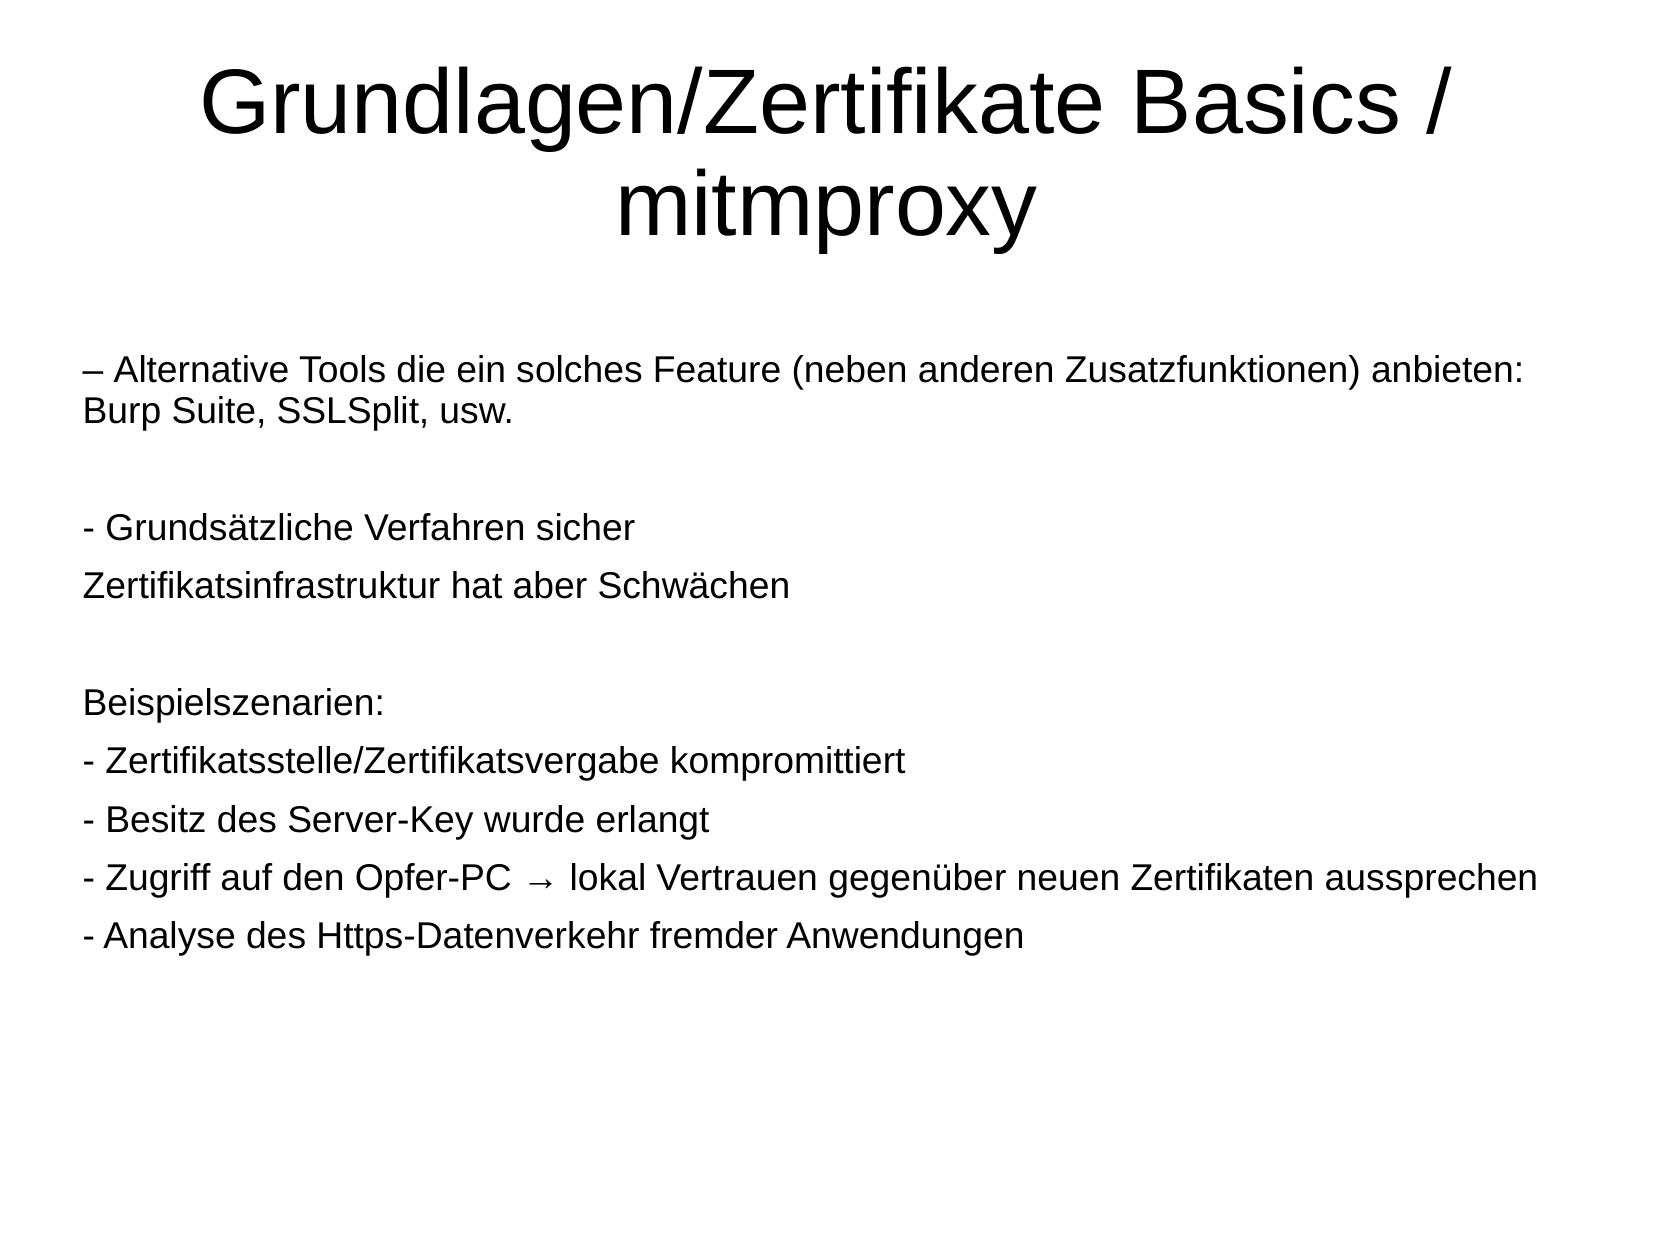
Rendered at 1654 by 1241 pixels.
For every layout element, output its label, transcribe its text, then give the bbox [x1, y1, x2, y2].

list – Alternative Tools die ein solches Feature (neben anderen Zusatzfunktionen) anbieten: Burp Suite, SSLSplit, usw. - Grundsätzliche Verfahren sicher Zertifikatsinfrastruktur hat aber Schwächen Beispielszenarien: - Zertifikatsstelle/Zertifikatsvergabe kompromittiert - Besitz des Server-Key wurde erlangt - Zugriff auf den Opfer-PC → lokal Vertrauen gegenüber neuen Zertifikaten aussprechen - Analyse des Https-Datenverkehr fremder Anwendungen [82, 290, 1571, 1010]
title Grundlagen/Zertifikate Basics / mitmproxy [82, 49, 1571, 257]
